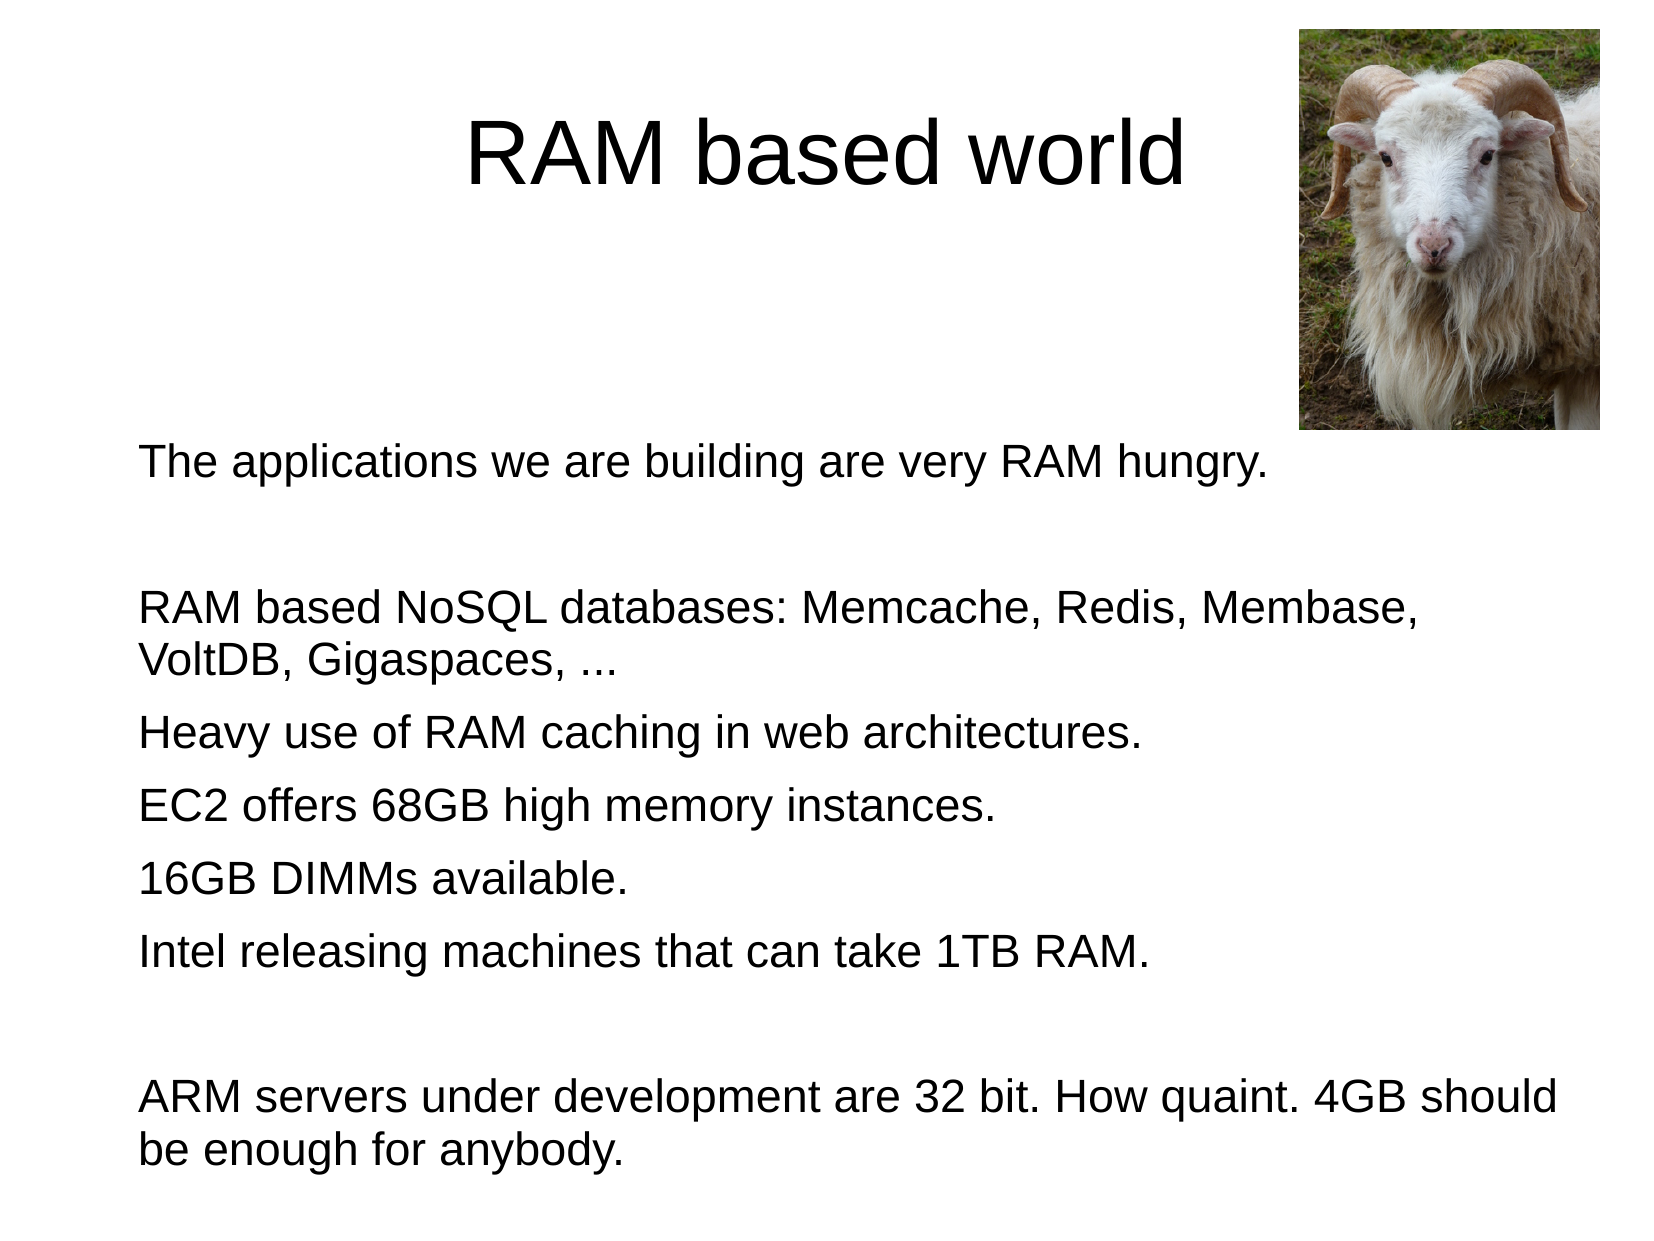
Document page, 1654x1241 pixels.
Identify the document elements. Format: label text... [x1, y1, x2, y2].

picture [1299, 29, 1600, 430]
list The applications we are building are very RAM hungry. RAM based NoSQL databases: Memcache, Redis, Membase, VoltDB, Gigaspaces, ... Heavy use of RAM caching in web architectures. EC2 offers 68GB high memory instances. 16GB DIMMs available. Intel releasing machines that can take 1TB RAM. ARM servers under development are 32 bit. How quaint. 4GB should be enough for anybody. [88, 362, 1577, 1182]
title RAM based world [82, 49, 1299, 257]
